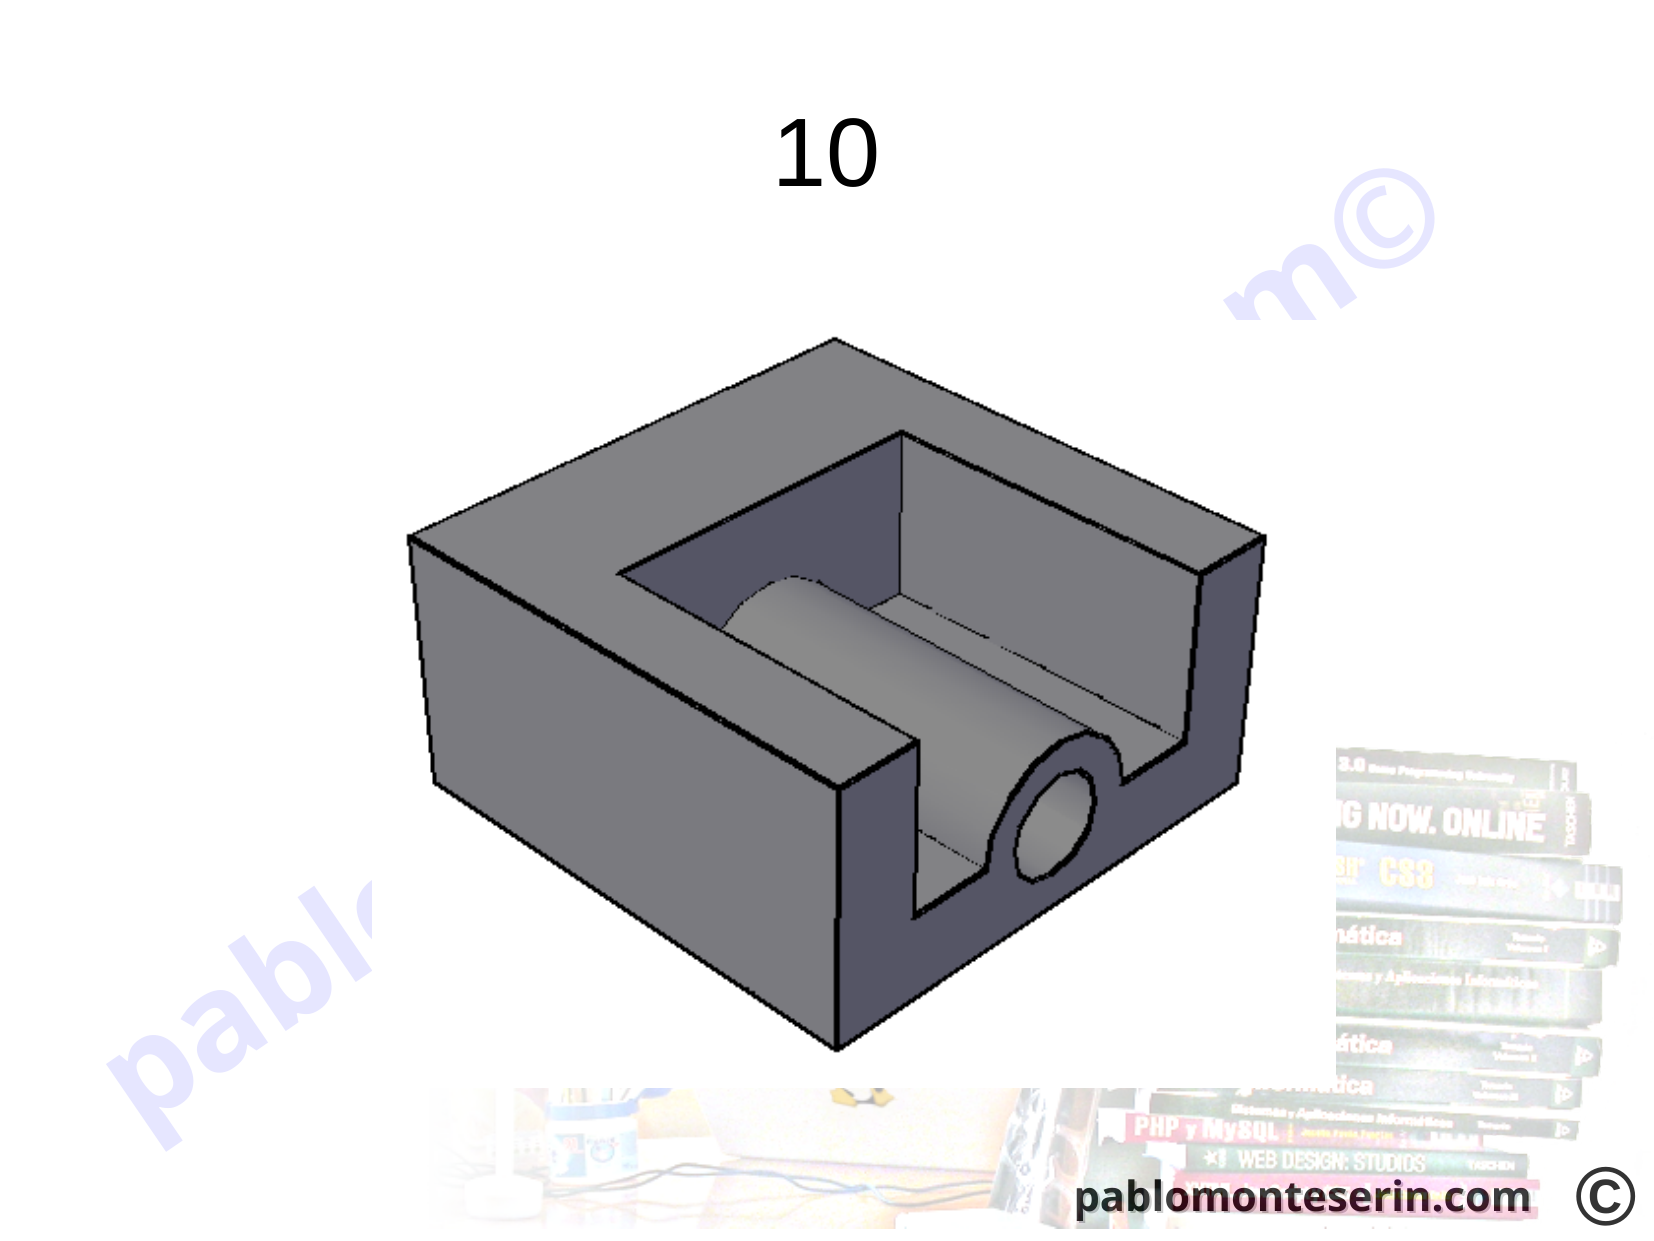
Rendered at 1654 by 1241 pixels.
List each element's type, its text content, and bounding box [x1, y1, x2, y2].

picture [372, 320, 1654, 1229]
title 10 [82, 49, 1571, 257]
